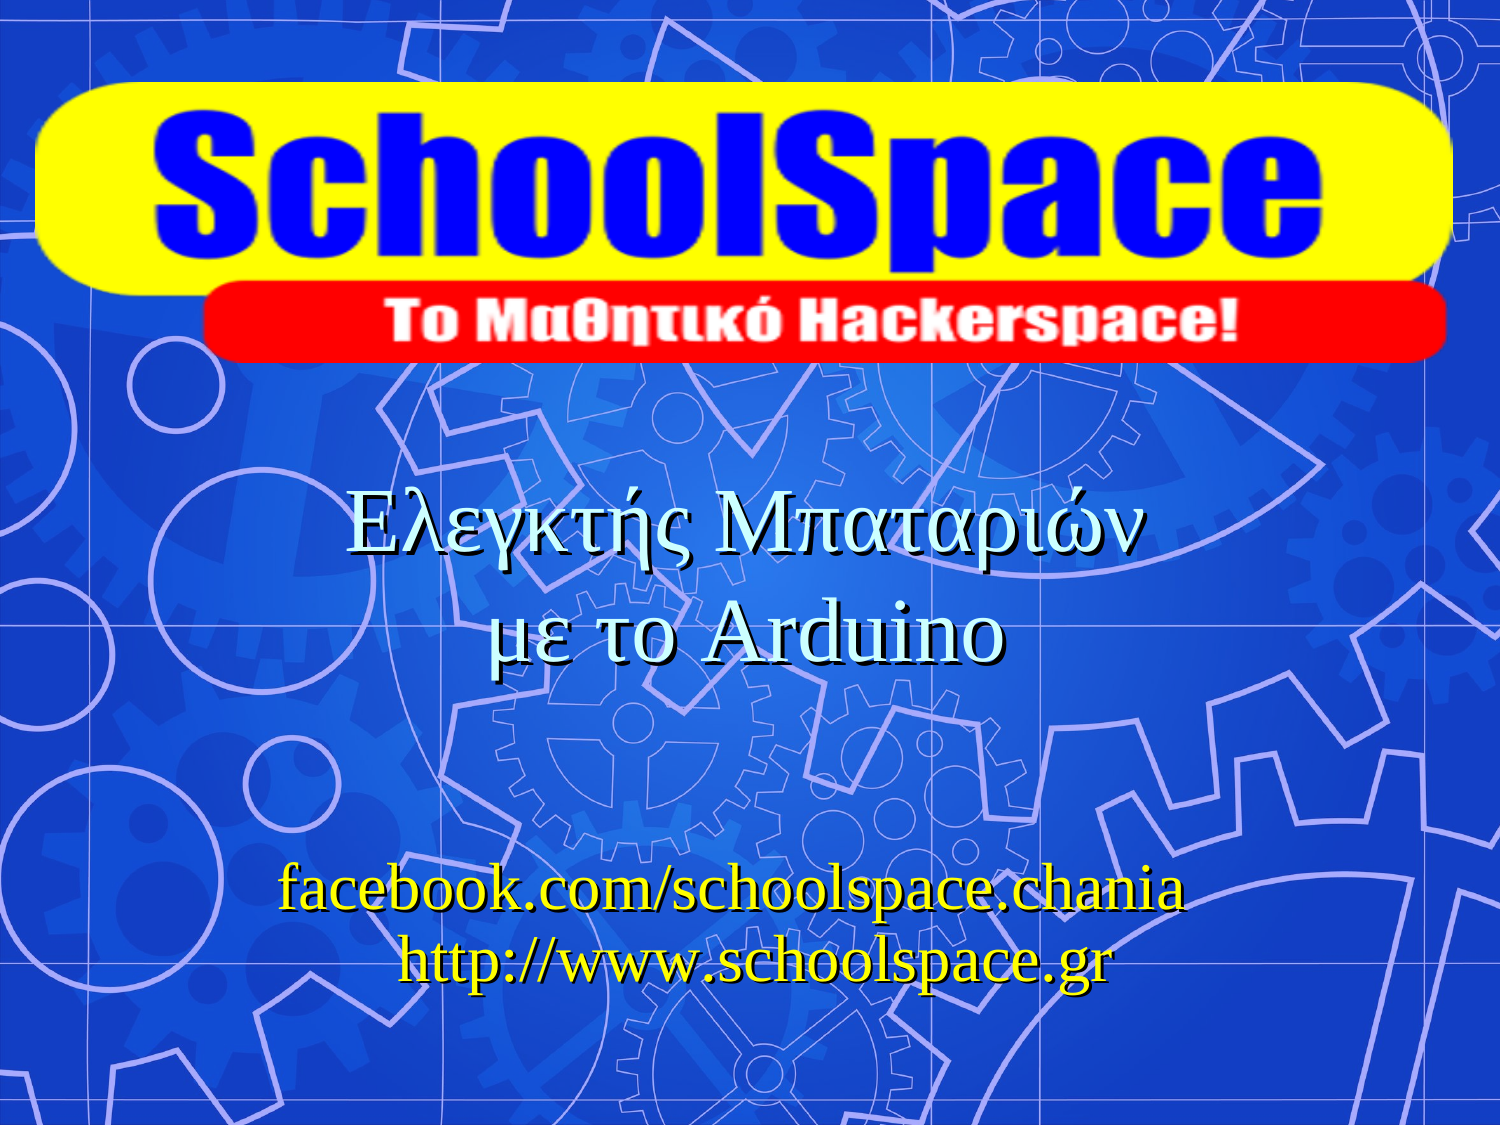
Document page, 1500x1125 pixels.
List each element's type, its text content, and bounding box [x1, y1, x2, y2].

title facebook.com/schoolspace.chania [47, 762, 1417, 1004]
title http://www.schoolspace.gr [70, 833, 1441, 1075]
picture [35, 82, 1453, 363]
title Ελεγκτής Μπαταριών με το Arduino [42, 437, 1449, 703]
